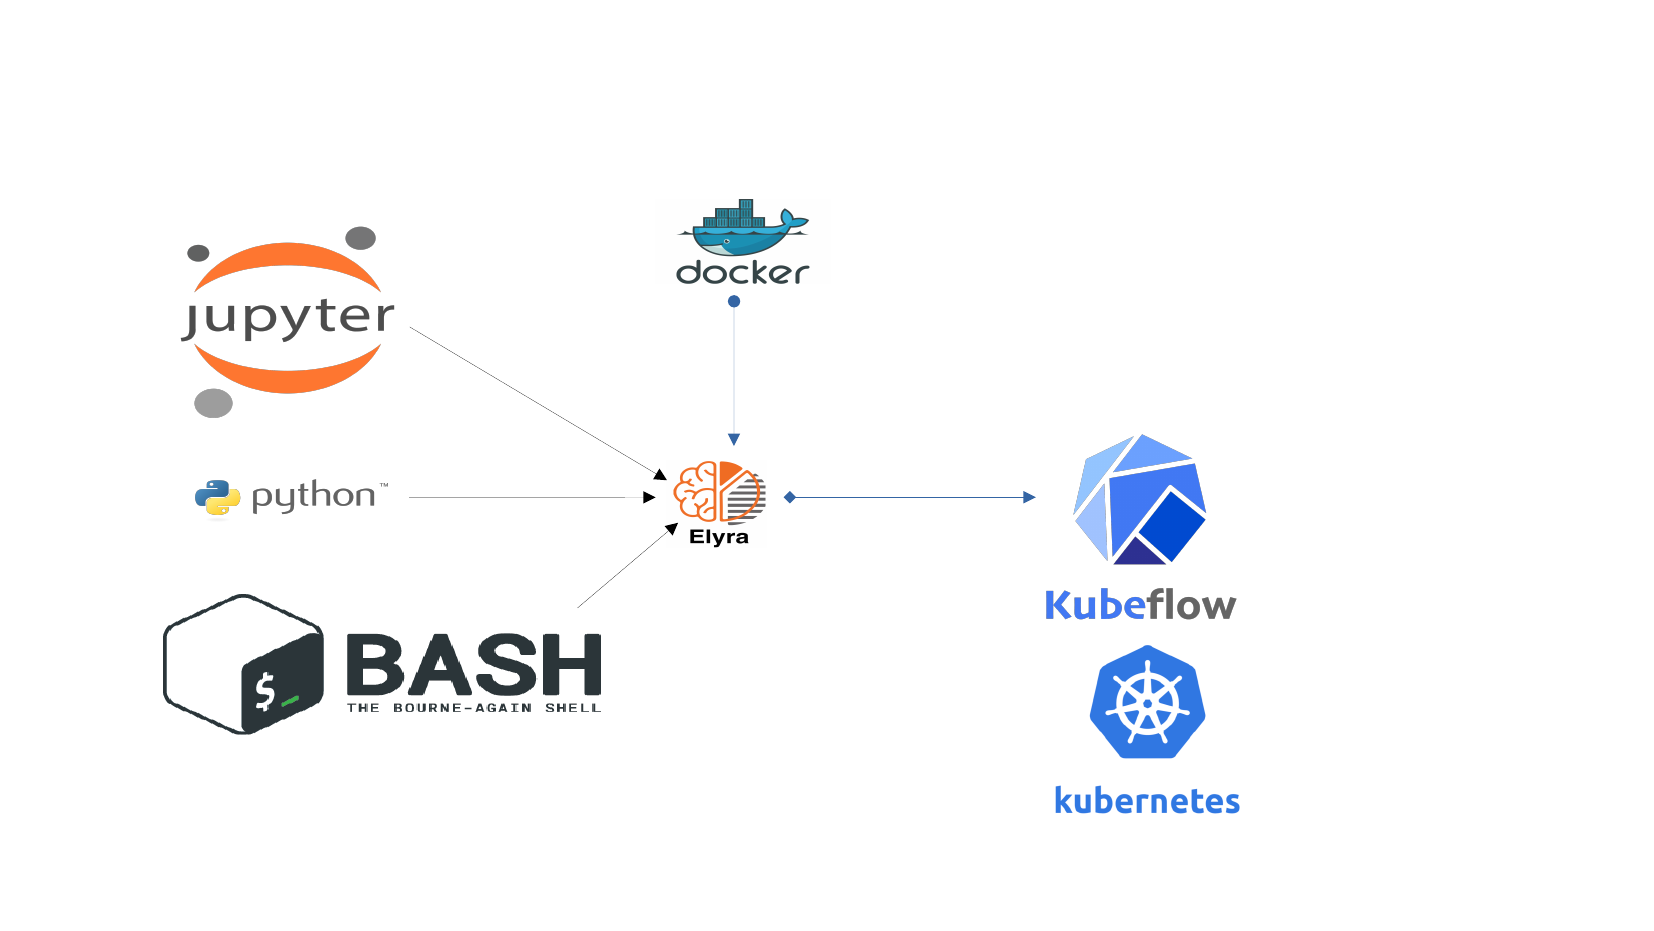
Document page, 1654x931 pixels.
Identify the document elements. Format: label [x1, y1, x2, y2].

picture [961, 409, 1334, 828]
picture [174, 224, 409, 590]
picture [666, 460, 767, 548]
picture [163, 594, 601, 736]
picture [655, 199, 831, 284]
